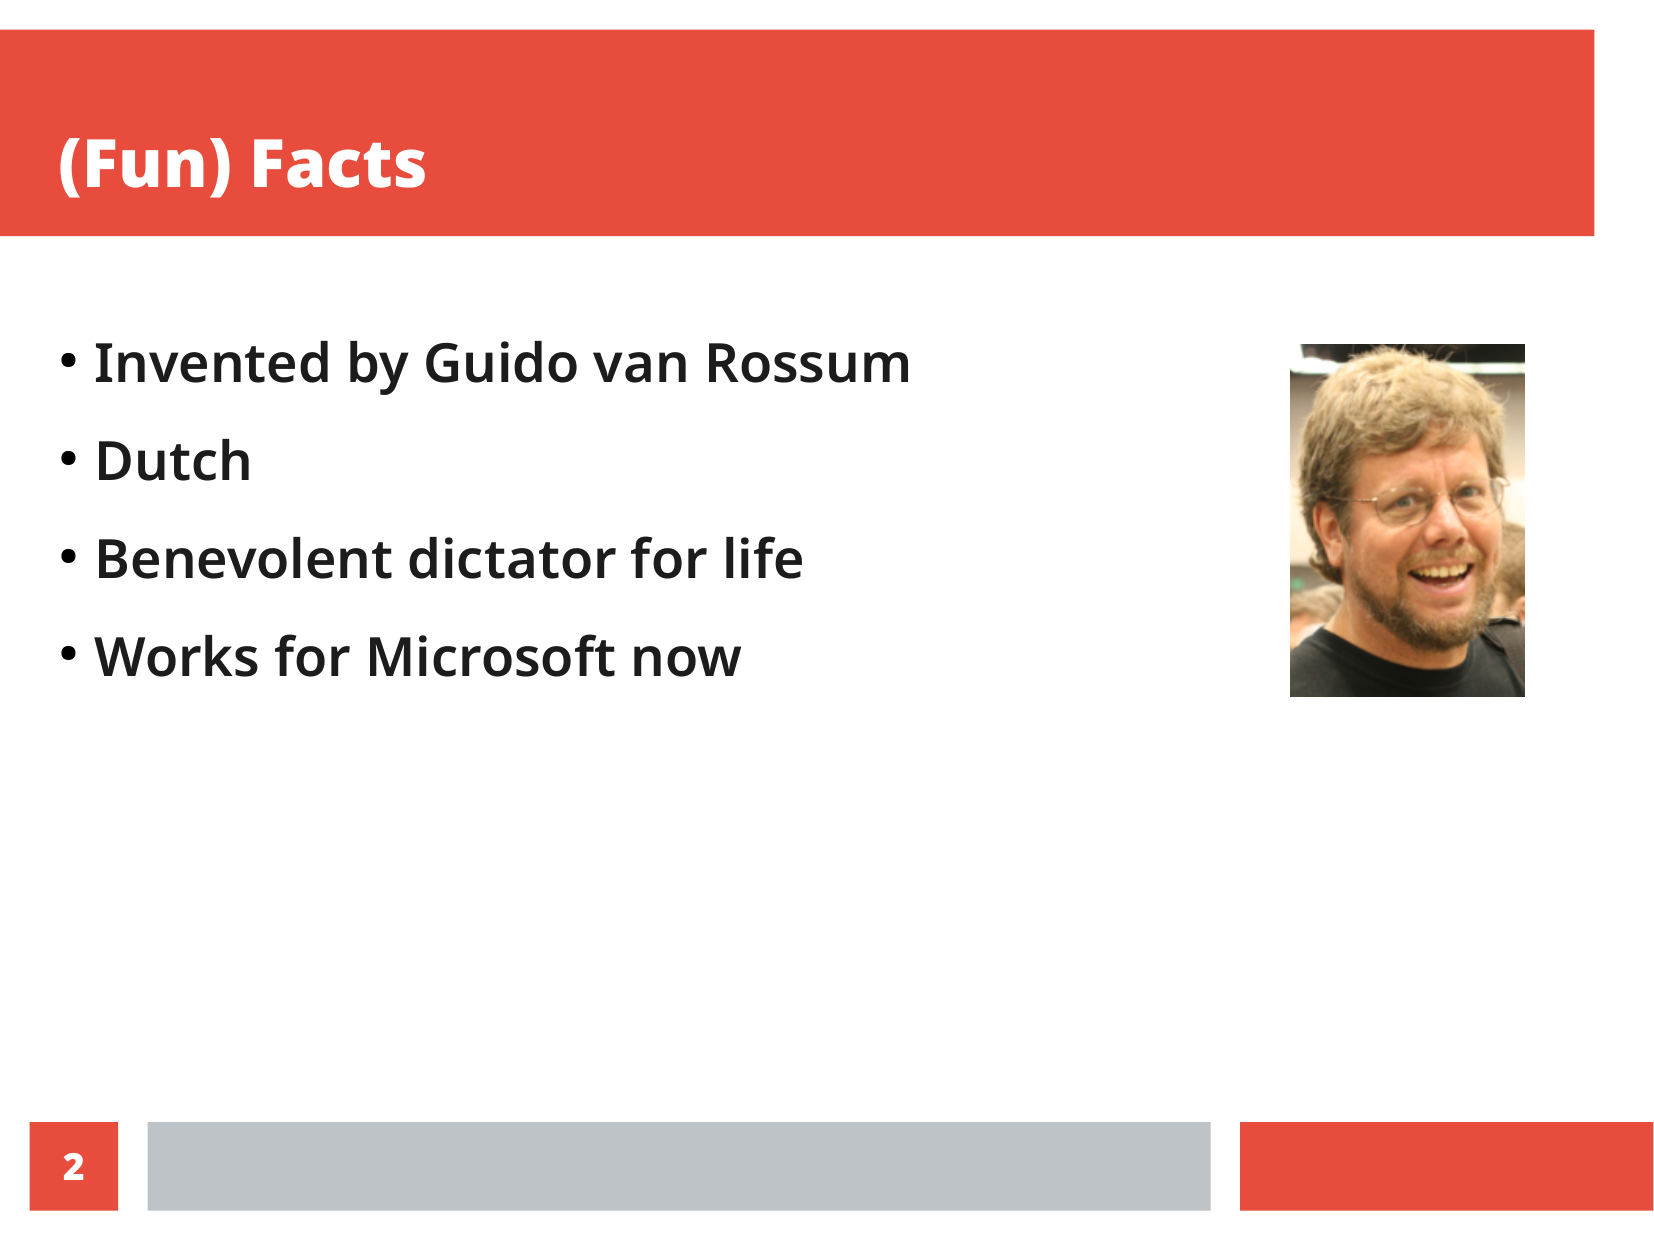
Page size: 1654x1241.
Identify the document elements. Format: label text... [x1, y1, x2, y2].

title (Fun) Facts [59, 59, 1595, 207]
list Invented by Guido van Rossum Dutch Benevolent dictator for life Works for Microsoft now [59, 324, 1565, 1093]
picture [1290, 344, 1525, 697]
